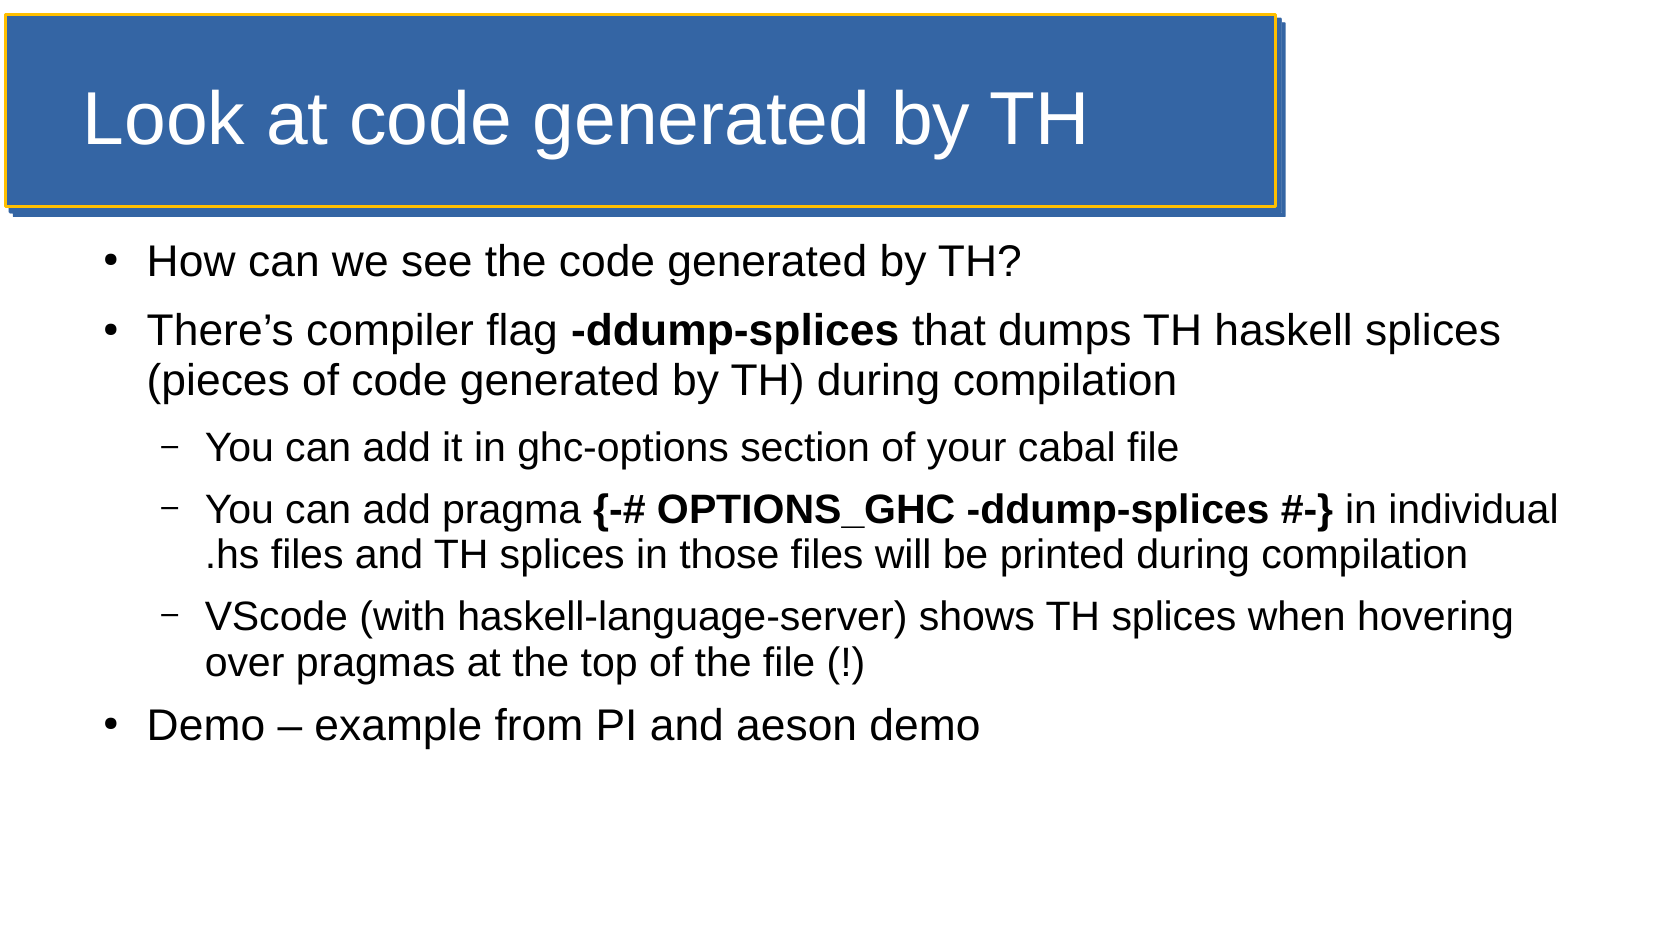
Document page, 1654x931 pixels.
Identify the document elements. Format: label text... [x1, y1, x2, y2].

list How can we see the code generated by TH? There’s compiler flag -ddump-splices that dumps TH haskell splices (pieces of code generated by TH) during compilation You can add it in ghc-options section of your cabal file You can add pragma {-# OPTIONS_GHC -ddump-splices #-} in individual .hs files and TH splices in those files will be printed during compilation VScode (with haskell-language-server) shows TH splices when hovering over pragmas at the top of the file (!) Demo – example from PI and aeson demo [88, 236, 1565, 798]
title Look at code generated by TH [82, 44, 1235, 192]
